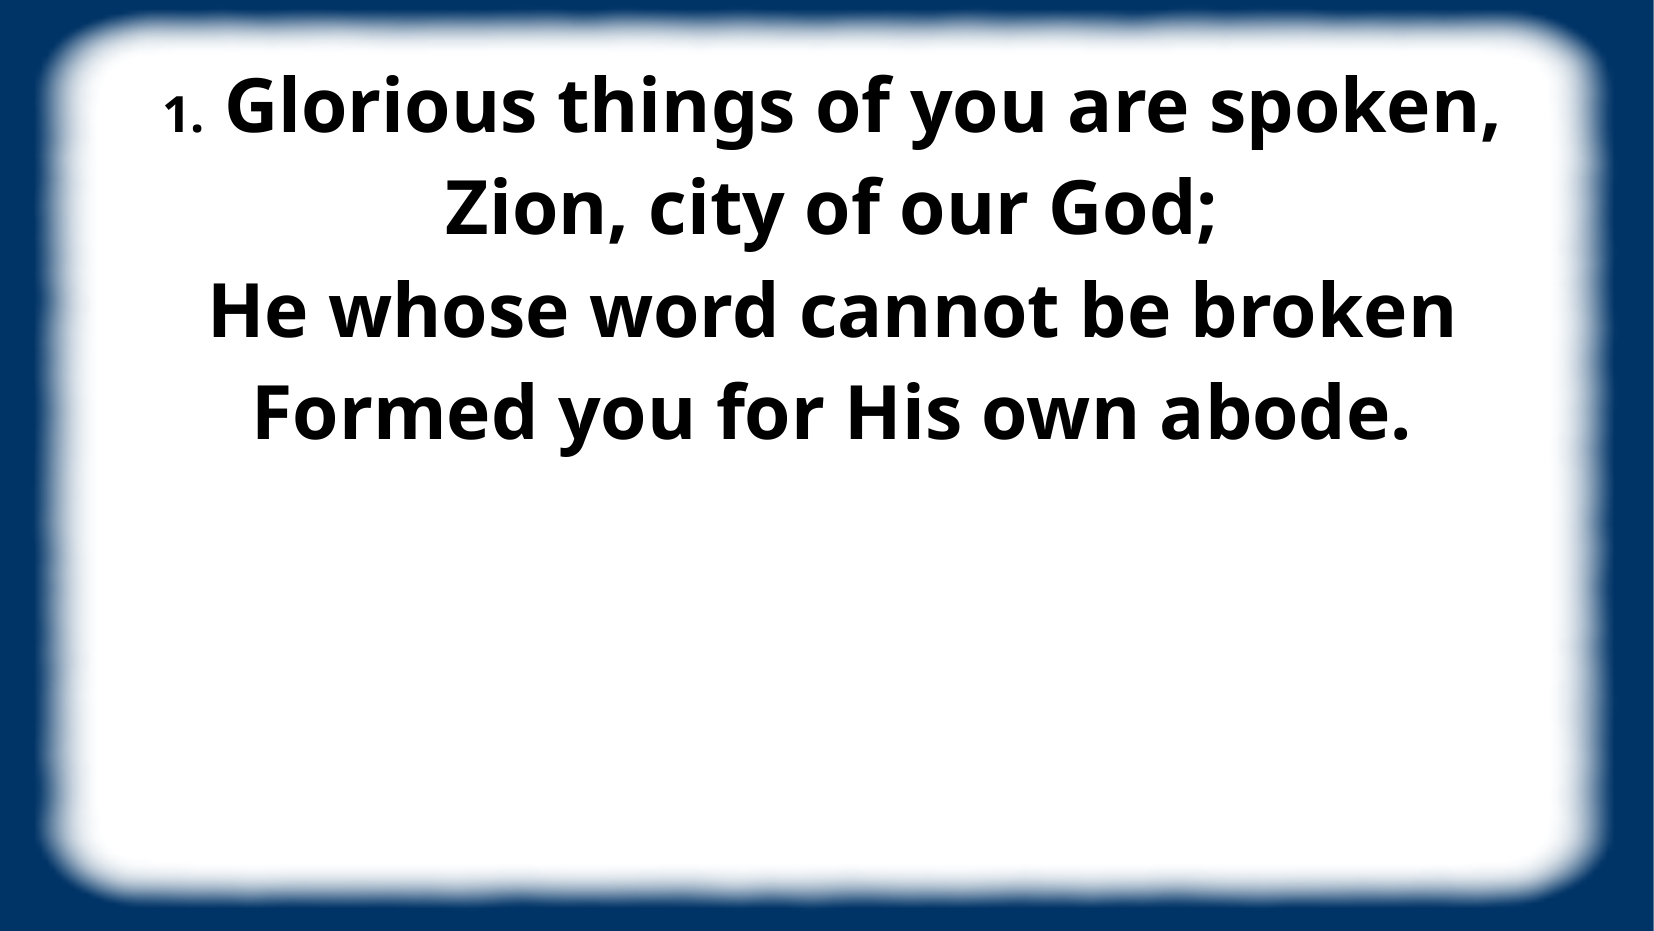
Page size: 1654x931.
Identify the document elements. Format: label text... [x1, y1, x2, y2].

text_box 1. Glorious things of you are spoken, Zion, city of our God; He whose word cannot be broken Formed you for His own abode. [90, 45, 1576, 460]
picture [0, 0, 1654, 931]
